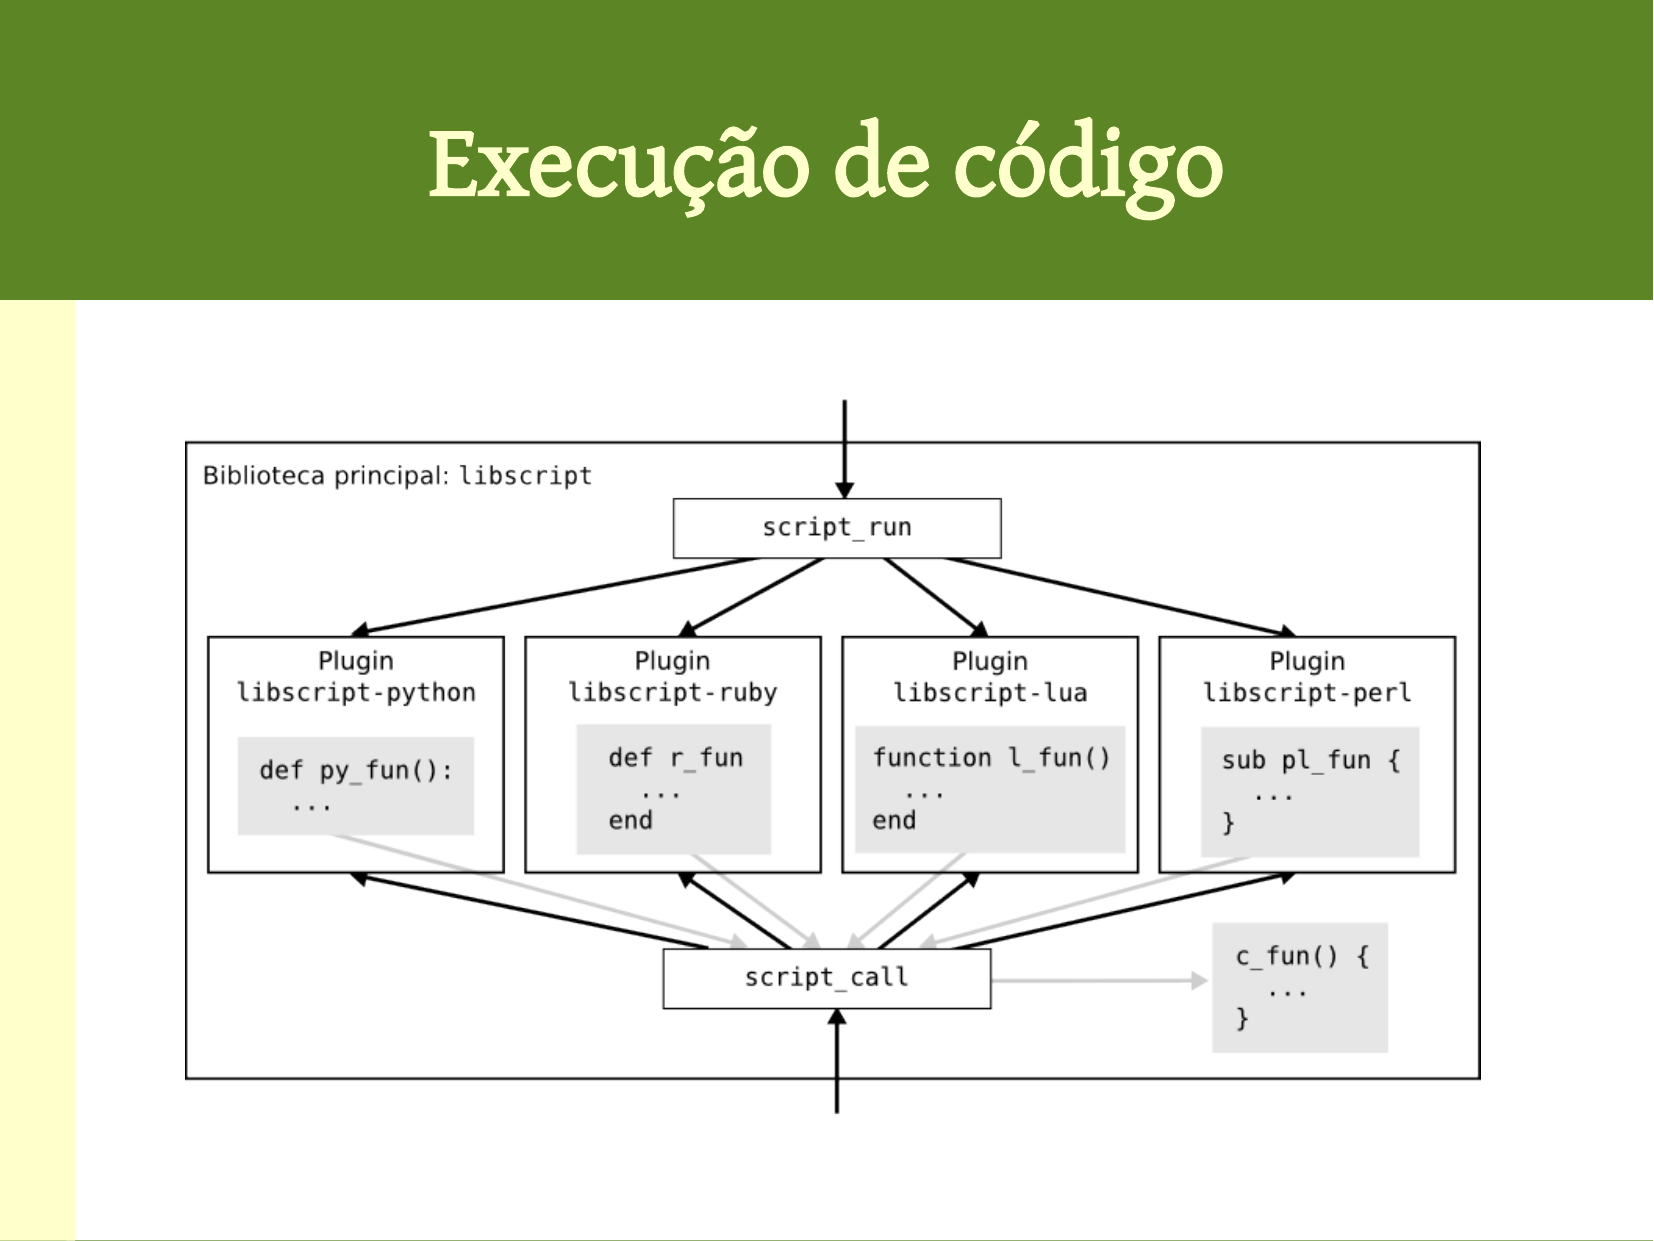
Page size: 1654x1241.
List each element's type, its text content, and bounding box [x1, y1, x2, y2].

title Execução de código [121, 61, 1534, 269]
picture [185, 398, 1481, 1117]
